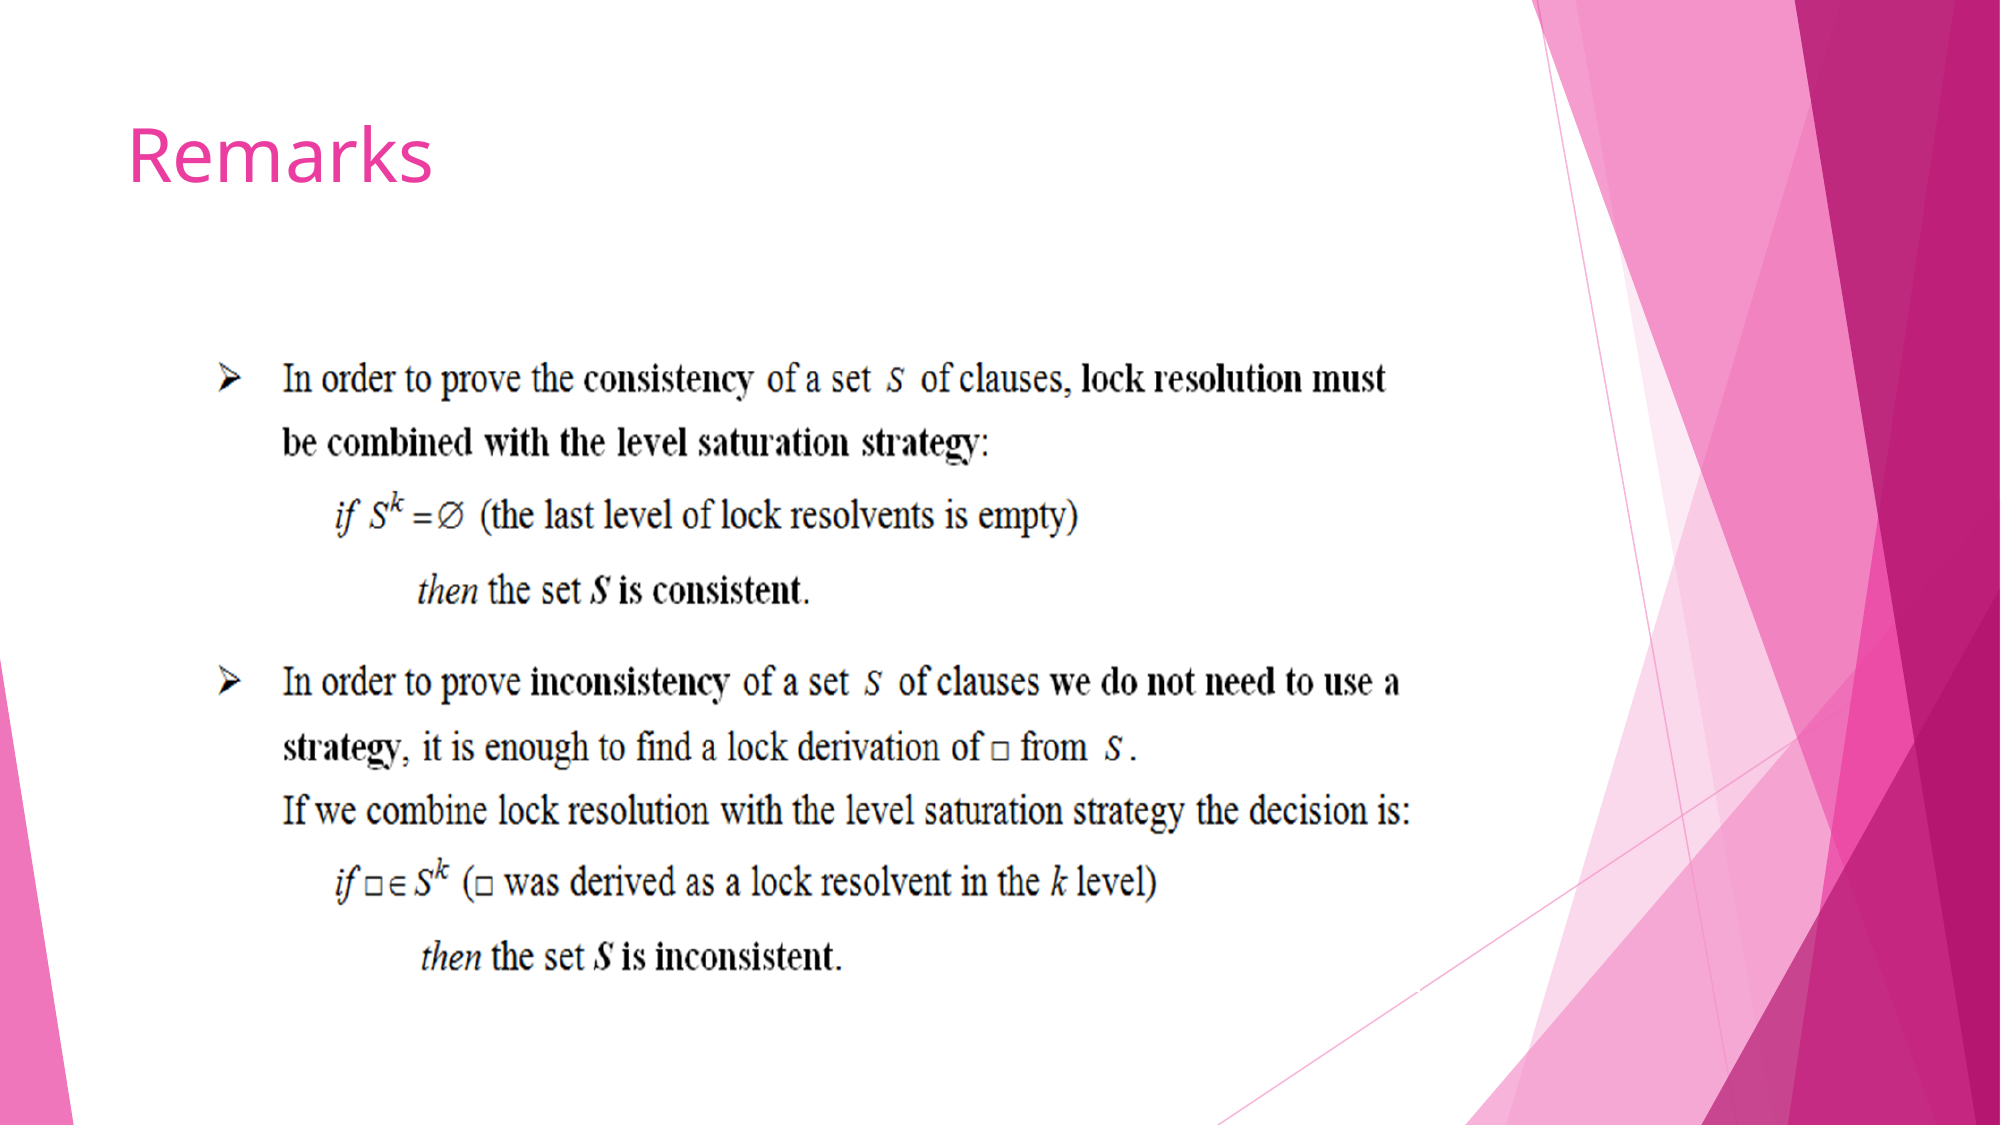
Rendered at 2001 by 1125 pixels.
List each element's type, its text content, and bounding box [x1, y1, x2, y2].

picture [212, 354, 1420, 992]
title Remarks [111, 99, 1522, 317]
